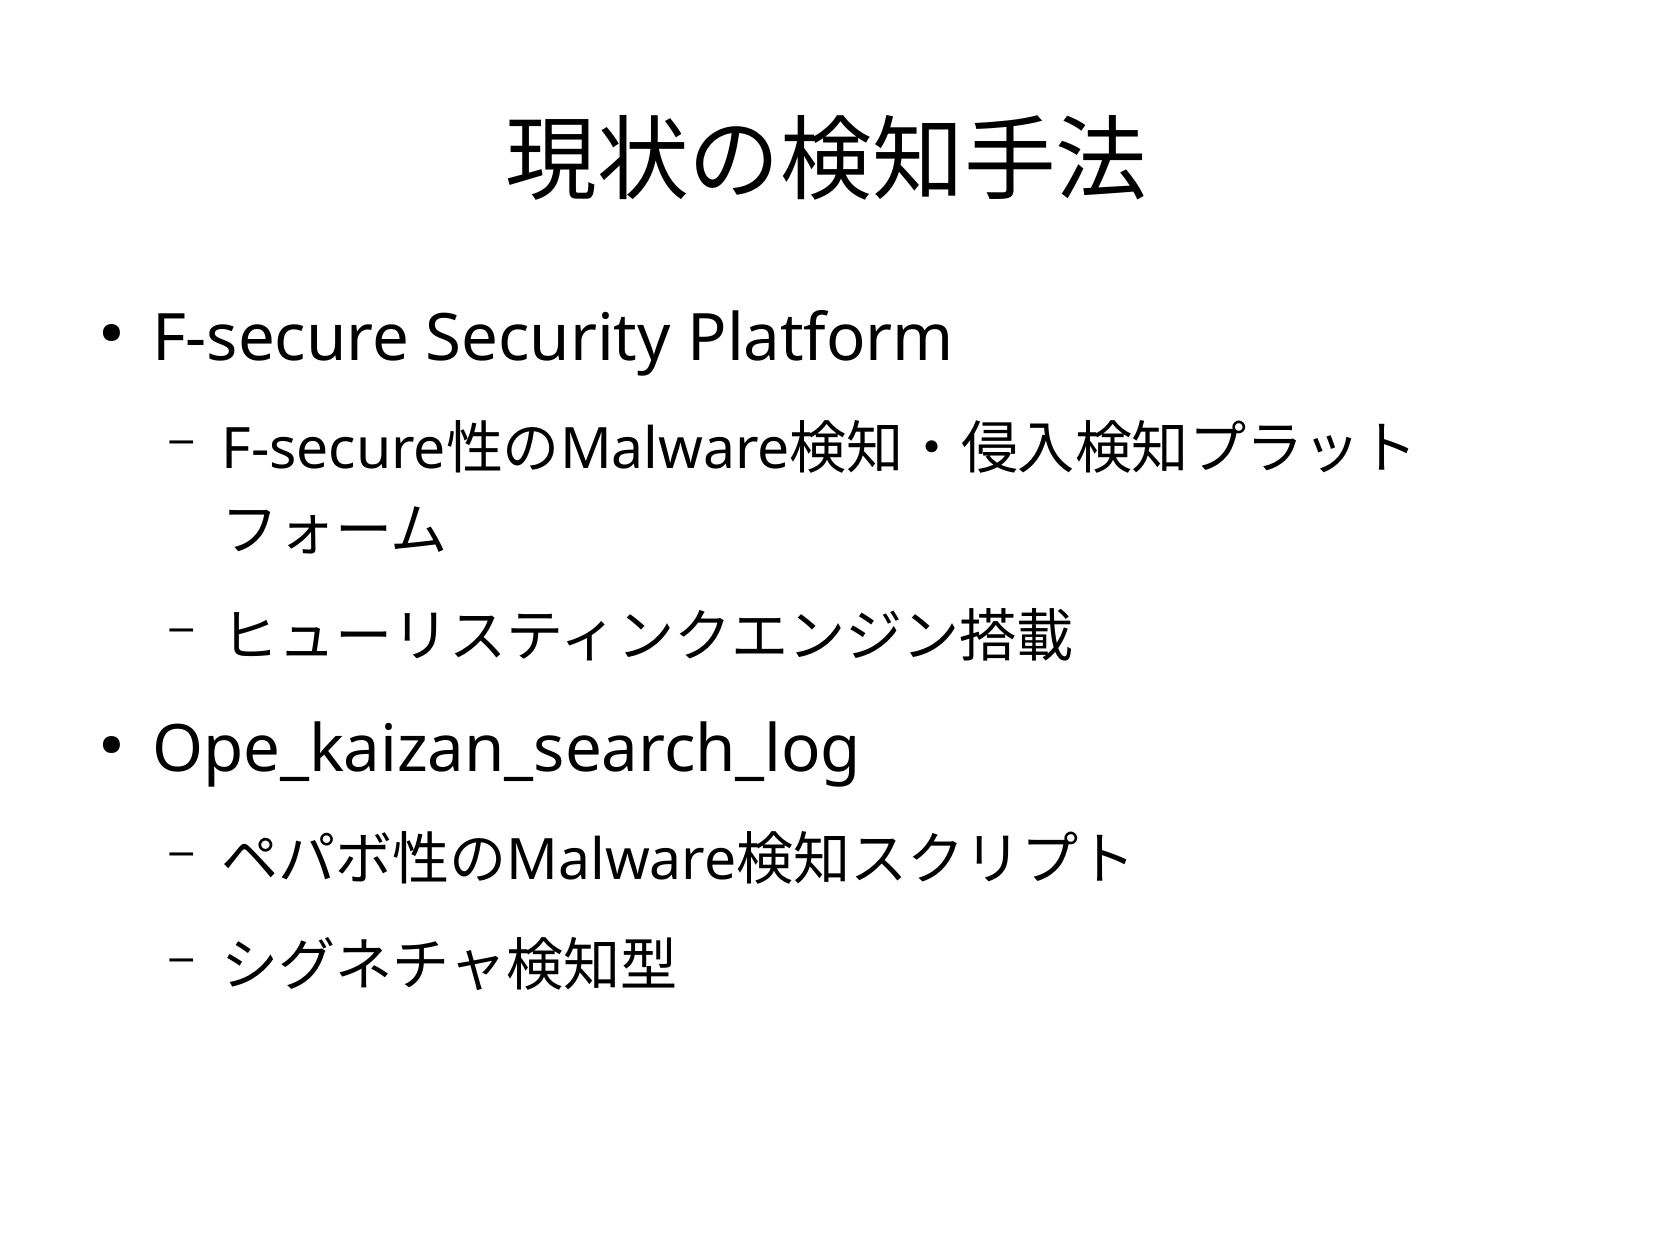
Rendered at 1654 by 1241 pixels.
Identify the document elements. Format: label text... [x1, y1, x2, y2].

list F-secure Security Platform F-secure性のMalware検知・侵入検知プラットフォーム ヒューリスティンクエンジン搭載 Ope_kaizan_search_log ペパボ性のMalware検知スクリプト シグネチャ検知型 [82, 290, 1571, 1010]
title 現状の検知手法 [82, 49, 1571, 257]
